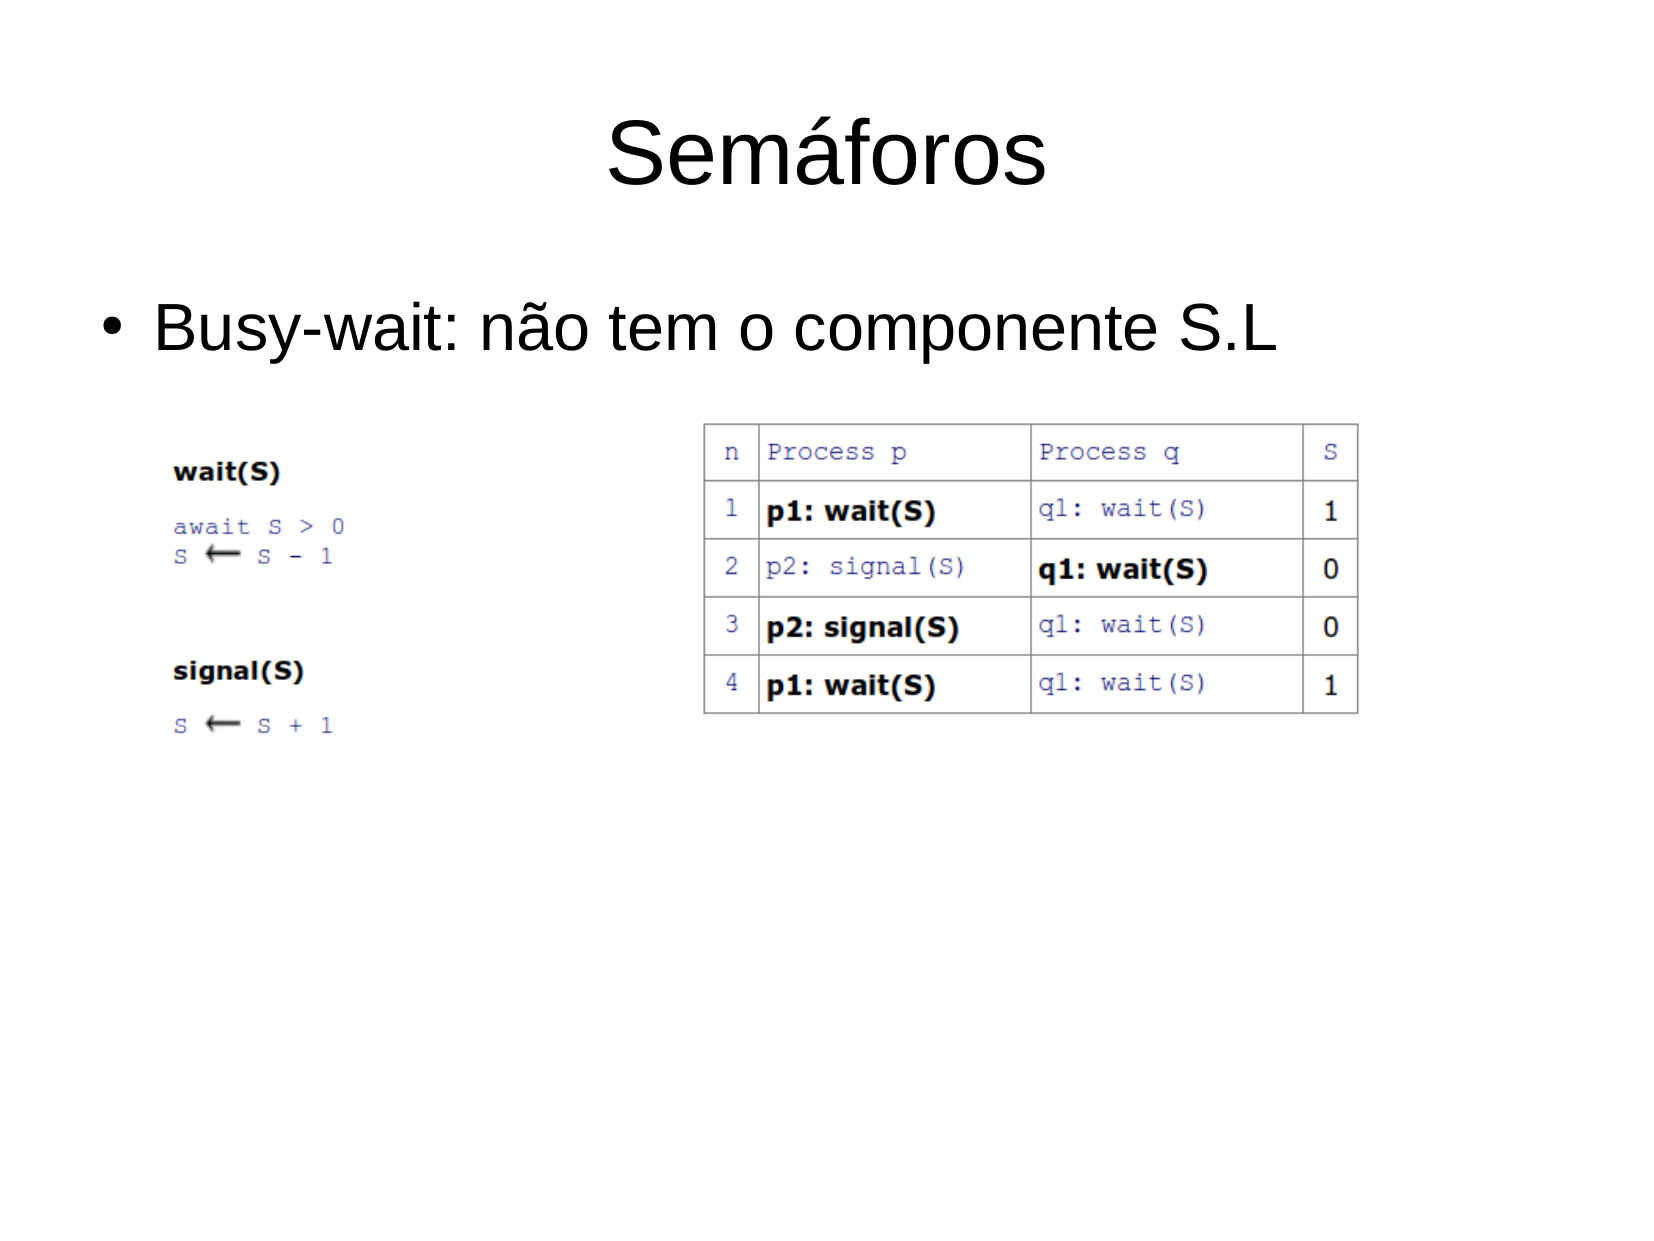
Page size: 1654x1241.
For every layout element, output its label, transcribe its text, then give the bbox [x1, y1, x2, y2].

title Semáforos [82, 49, 1571, 257]
picture [156, 448, 367, 763]
list Busy-wait: não tem o componente S.L [82, 290, 1538, 1010]
picture [685, 408, 1387, 733]
